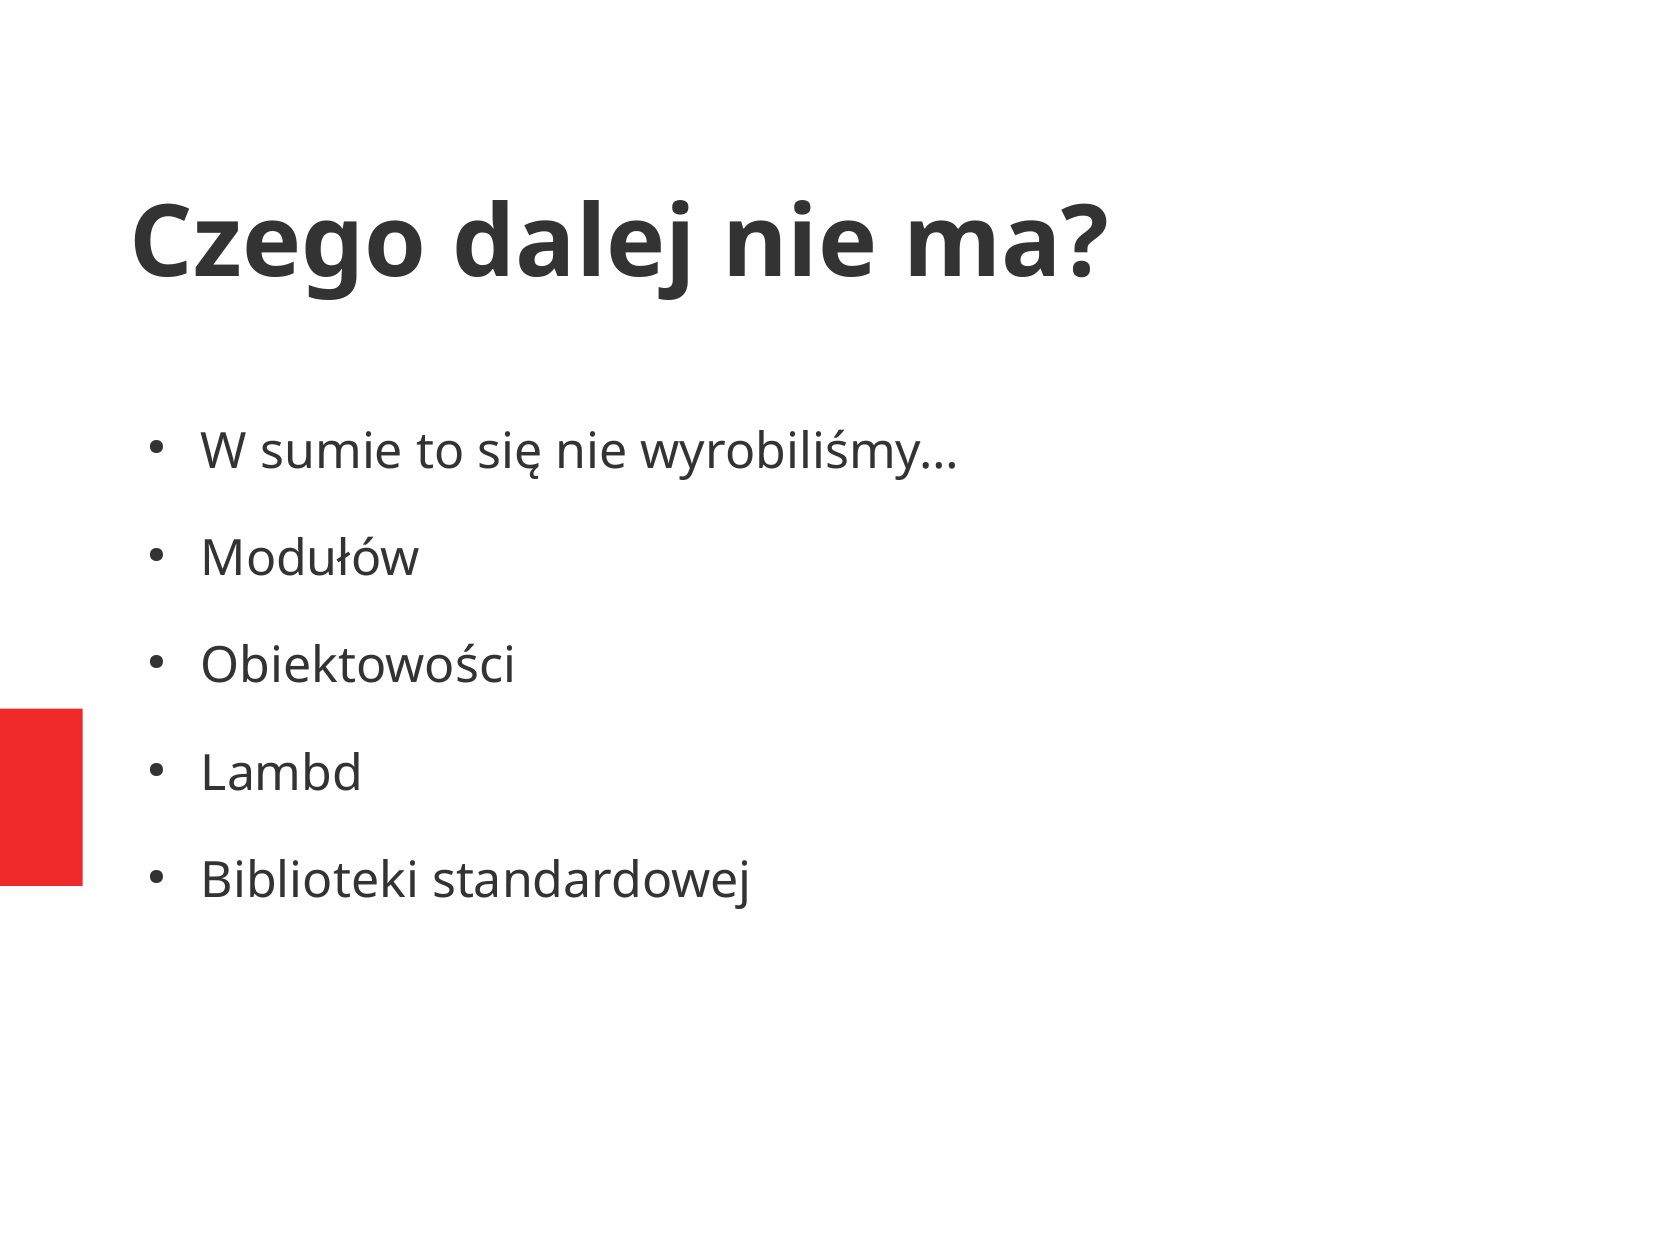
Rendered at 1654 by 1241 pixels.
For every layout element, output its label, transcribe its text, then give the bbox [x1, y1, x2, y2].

list W sumie to się nie wyrobiliśmy… Modułów Obiektowości Lambd Biblioteki standardowej [129, 414, 1536, 1134]
title Czego dalej nie ma? [129, 119, 1536, 356]
